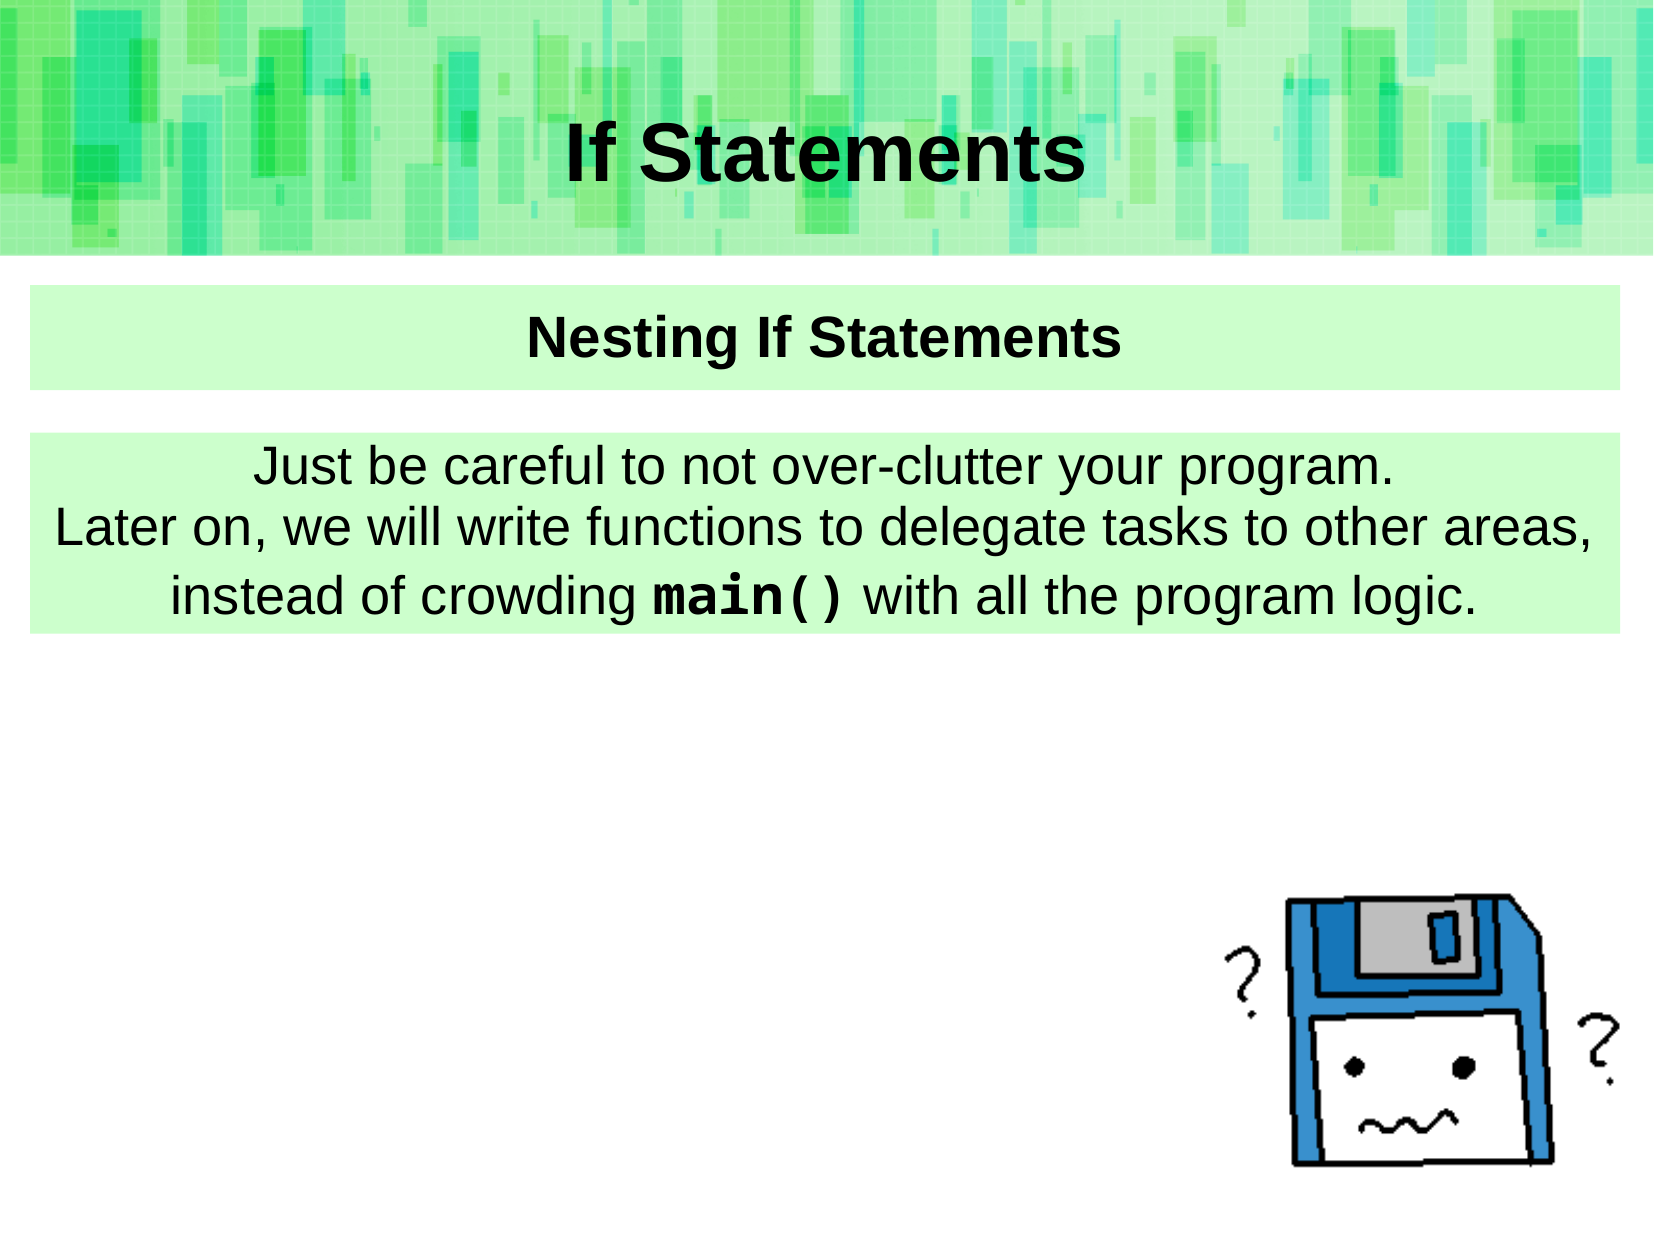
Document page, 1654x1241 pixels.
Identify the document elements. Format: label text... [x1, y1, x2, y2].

text_box Nesting If Statements [30, 285, 1621, 391]
picture [0, 0, 1654, 1241]
text_box Just be careful to not over-clutter your program. Later on, we will write functions to delegate tasks to other areas, instead of crowding main() with all the program logic. [30, 436, 1621, 631]
title If Statements [82, 49, 1571, 257]
